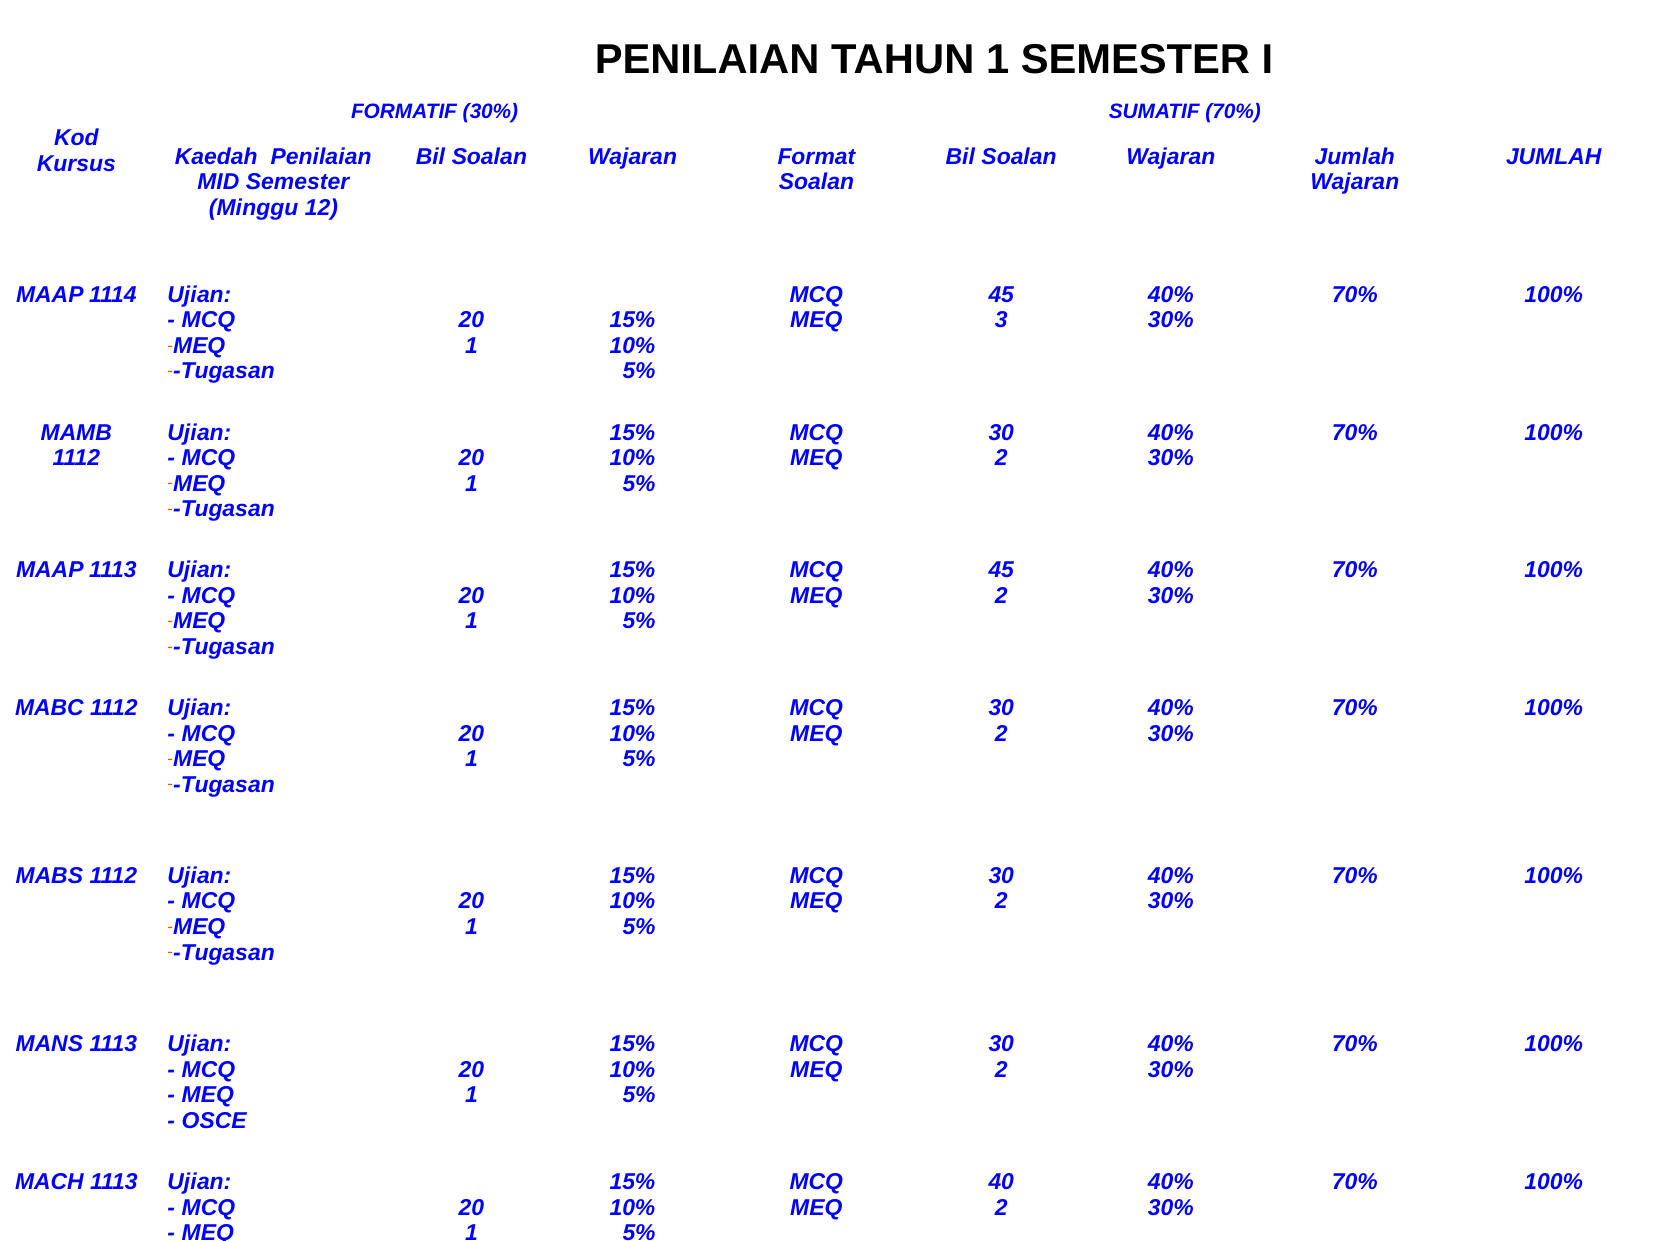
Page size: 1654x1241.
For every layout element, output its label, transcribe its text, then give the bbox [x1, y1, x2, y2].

table_cell 100% [1454, 1023, 1654, 1161]
table_cell 100% [1454, 412, 1654, 550]
table_cell MAAP 1113 [0, 550, 153, 687]
table_cell MCQ MEQ [717, 687, 917, 855]
table_cell 70% [1256, 550, 1454, 687]
table_cell MANS 1113 [0, 1023, 153, 1161]
table_cell 40% 30% [1086, 550, 1256, 687]
table_cell 100% [1454, 550, 1654, 687]
table_cell 40% 30% [1086, 412, 1256, 550]
table_cell Ujian: - MCQ MEQ -Tugasan [153, 412, 394, 550]
table_cell Ujian: - MCQ MEQ -Tugasan [153, 550, 394, 687]
table_cell 20 1 [394, 855, 549, 1023]
table_cell 15% 10% 5% [549, 687, 717, 855]
table_cell 40% 30% [1086, 1161, 1256, 1241]
table_cell MCQ MEQ [717, 855, 917, 1023]
table_cell 100% [1454, 687, 1654, 855]
table_cell 30 2 [917, 412, 1086, 550]
table_cell Bil Soalan [917, 136, 1086, 274]
table_cell 70% [1256, 1161, 1454, 1241]
table_cell MACH 1113 [0, 1161, 153, 1241]
table_cell 45 3 [917, 274, 1086, 412]
table_cell 20 1 [394, 550, 549, 687]
table_cell 45 2 [917, 550, 1086, 687]
table_cell 70% [1256, 412, 1454, 550]
table_cell 20 1 [394, 274, 549, 412]
table_cell 40 2 [917, 1161, 1086, 1241]
table_cell 30 2 [917, 687, 1086, 855]
table_cell Wajaran [1086, 136, 1256, 274]
table_cell 40% 30% [1086, 1023, 1256, 1161]
table_cell MCQ MEQ [717, 1161, 917, 1241]
table_cell Jumlah Wajaran [1256, 136, 1454, 274]
table_cell MAAP 1114 [0, 274, 153, 412]
table_cell Ujian: - MCQ MEQ -Tugasan [153, 687, 394, 855]
table_cell Ujian: - MCQ MEQ -Tugasan [153, 855, 394, 1023]
table_cell 70% [1256, 274, 1454, 412]
table_cell 15% 10% 5% [549, 550, 717, 687]
table_cell 70% [1256, 1023, 1454, 1161]
table_cell MCQ MEQ [717, 412, 917, 550]
table_cell MAMB 1112 [0, 412, 153, 550]
table_cell Format Soalan [717, 136, 917, 274]
table_cell 100% [1454, 274, 1654, 412]
table_cell 40% 30% [1086, 855, 1256, 1023]
text_box PENILAIAN TAHUN 1 SEMESTER I [564, 24, 1289, 90]
table_cell 15% 10% 5% [549, 1023, 717, 1161]
table_cell MCQ MEQ [717, 274, 917, 412]
table_cell 15% 10% 5% [549, 855, 717, 1023]
table_cell 100% [1454, 1161, 1654, 1241]
table_cell 70% [1256, 855, 1454, 1023]
table_header SUMATIF (70%) [717, 92, 1654, 136]
table_cell 20 1 [394, 412, 549, 550]
table_header FORMATIF (30%) [153, 92, 717, 136]
table_cell 40% 30% [1086, 274, 1256, 412]
table_cell 100% [1454, 855, 1654, 1023]
table_cell Kaedah Penilaian MID Semester (Minggu 12) [153, 136, 394, 274]
table_cell 15% 10% 5% [549, 1161, 717, 1241]
table_cell Ujian: - MCQ MEQ -Tugasan [153, 274, 394, 412]
table_cell JUMLAH [1454, 136, 1654, 274]
table_cell Wajaran [549, 136, 717, 274]
table_cell Ujian: - MCQ - MEQ - Tugasan [153, 1161, 394, 1241]
table_cell 15% 10% 5% [549, 412, 717, 550]
table_cell 20 1 1 [394, 1161, 549, 1241]
table_cell 40% 30% [1086, 687, 1256, 855]
table_cell 15% 10% 5% [549, 274, 717, 412]
table_cell 20 1 [394, 687, 549, 855]
table_cell 30 2 [917, 855, 1086, 1023]
table_cell Bil Soalan [394, 136, 549, 274]
table_cell MCQ MEQ [717, 550, 917, 687]
table_cell MABC 1112 [0, 687, 153, 855]
table_cell 70% [1256, 687, 1454, 855]
table_cell MABS 1112 [0, 855, 153, 1023]
table_cell Ujian: - MCQ - MEQ - OSCE [153, 1023, 394, 1161]
table_cell MCQ MEQ [717, 1023, 917, 1161]
table_cell 30 2 [917, 1023, 1086, 1161]
table_cell 20 1 [394, 1023, 549, 1161]
table_header Kod Kursus [0, 92, 153, 274]
